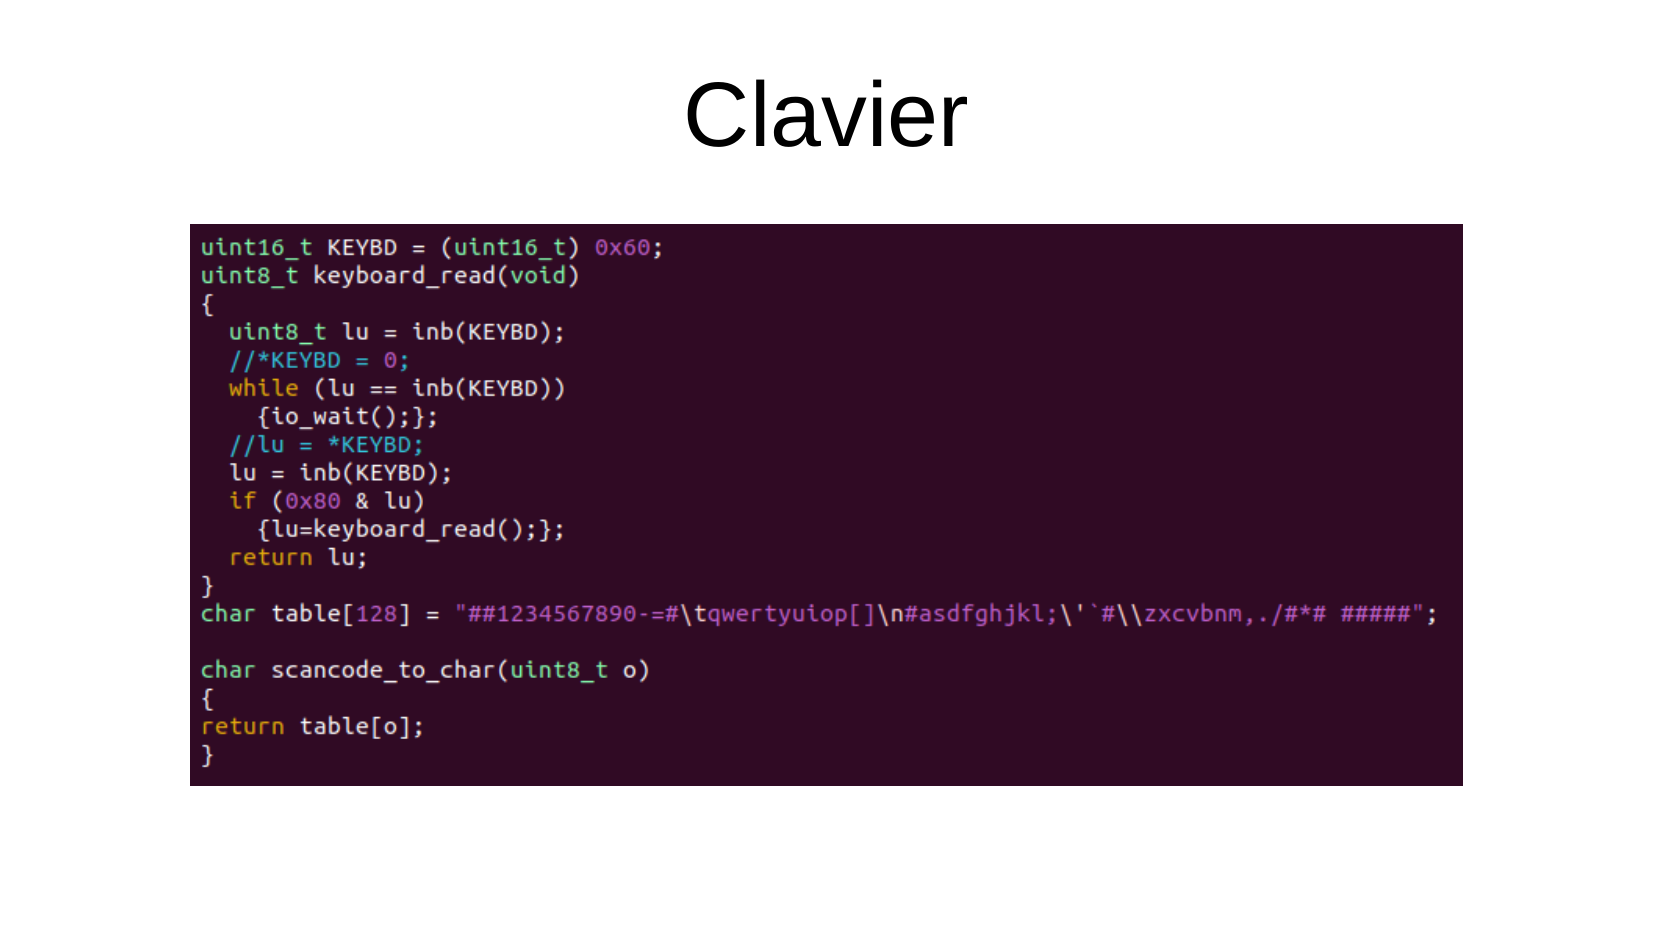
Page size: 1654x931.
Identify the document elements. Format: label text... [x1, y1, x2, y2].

title Clavier [82, 37, 1571, 193]
picture [190, 224, 1463, 786]
